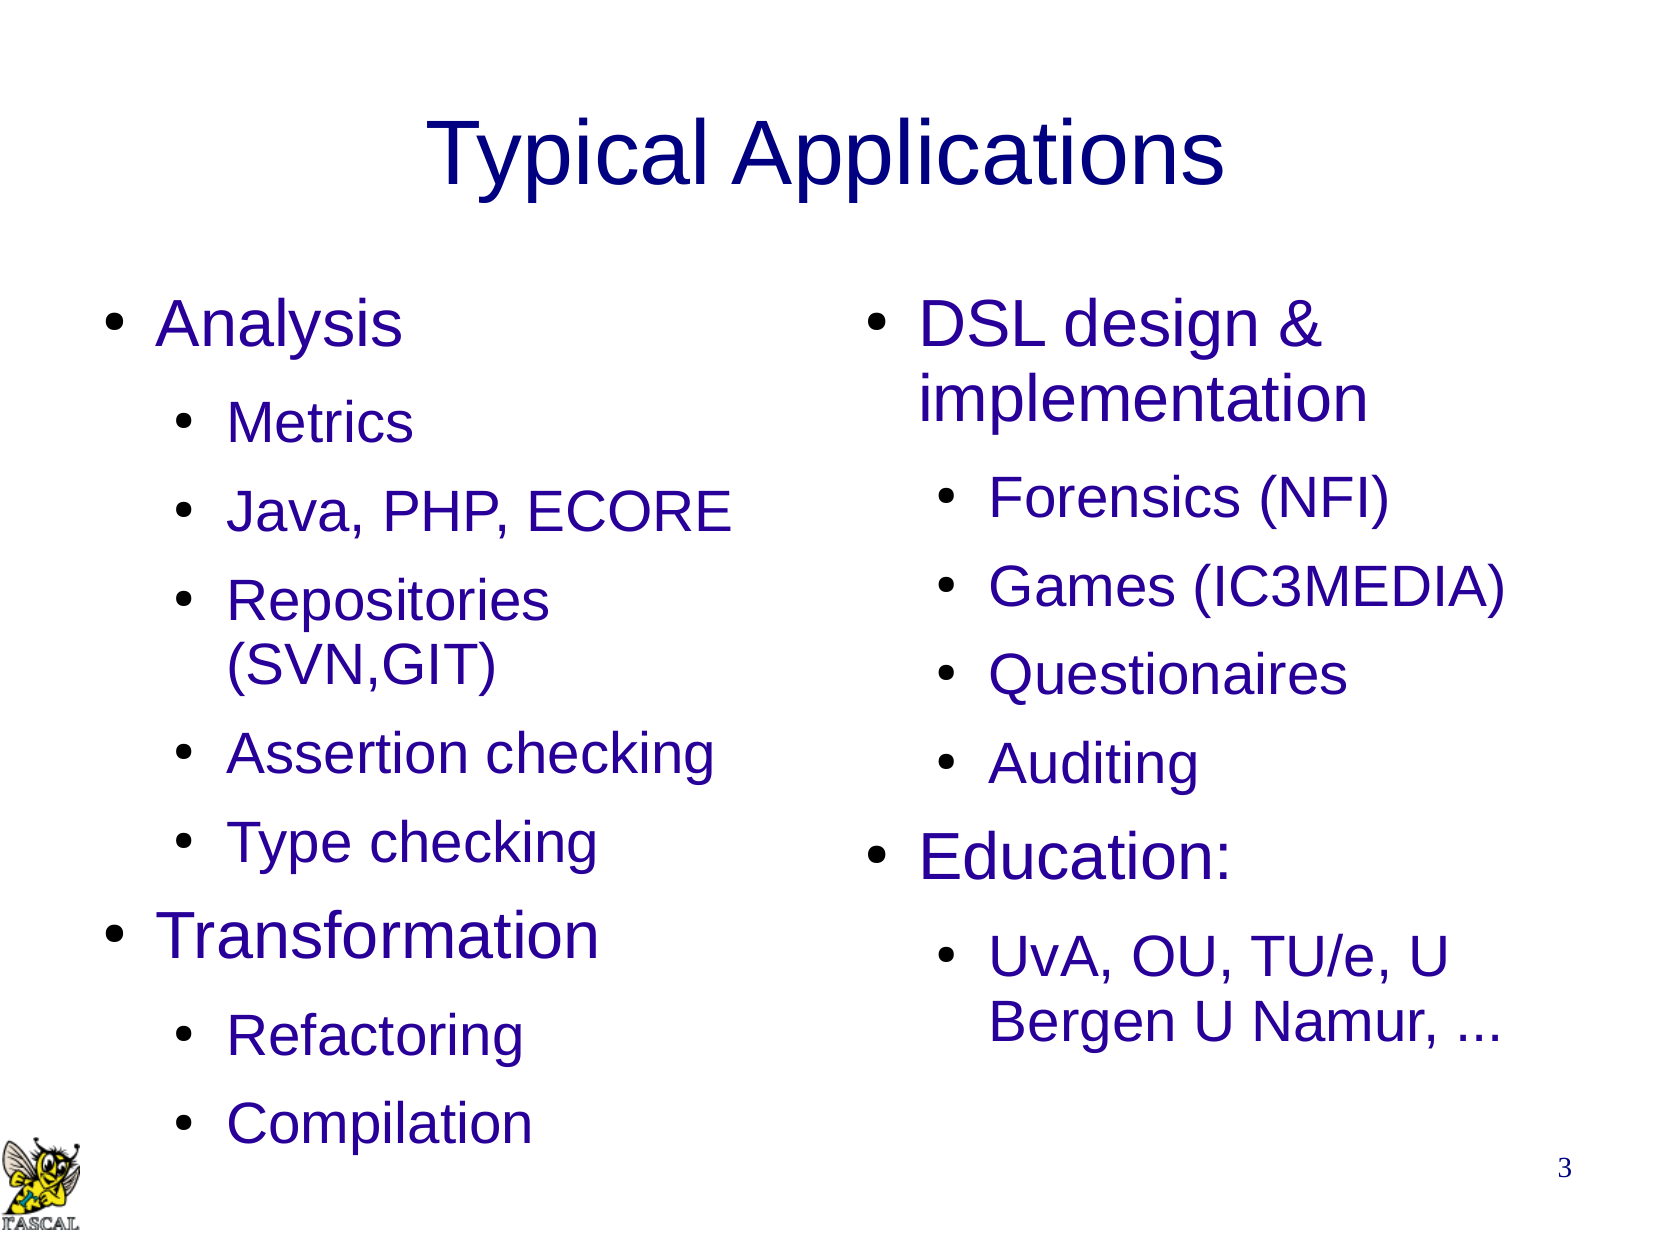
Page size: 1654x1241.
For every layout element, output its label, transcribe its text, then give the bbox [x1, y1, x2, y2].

picture [1, 1137, 80, 1230]
list DSL design & implementation Forensics (NFI) Games (IC3MEDIA) Questionaires Auditing Education: UvA, OU, TU/e, U Bergen U Namur, ... [847, 285, 1574, 1209]
list Analysis Metrics Java, PHP, ECORE Repositories (SVN,GIT) Assertion checking Type checking Transformation Refactoring Compilation [84, 285, 811, 1241]
title Typical Applications [82, 49, 1571, 257]
